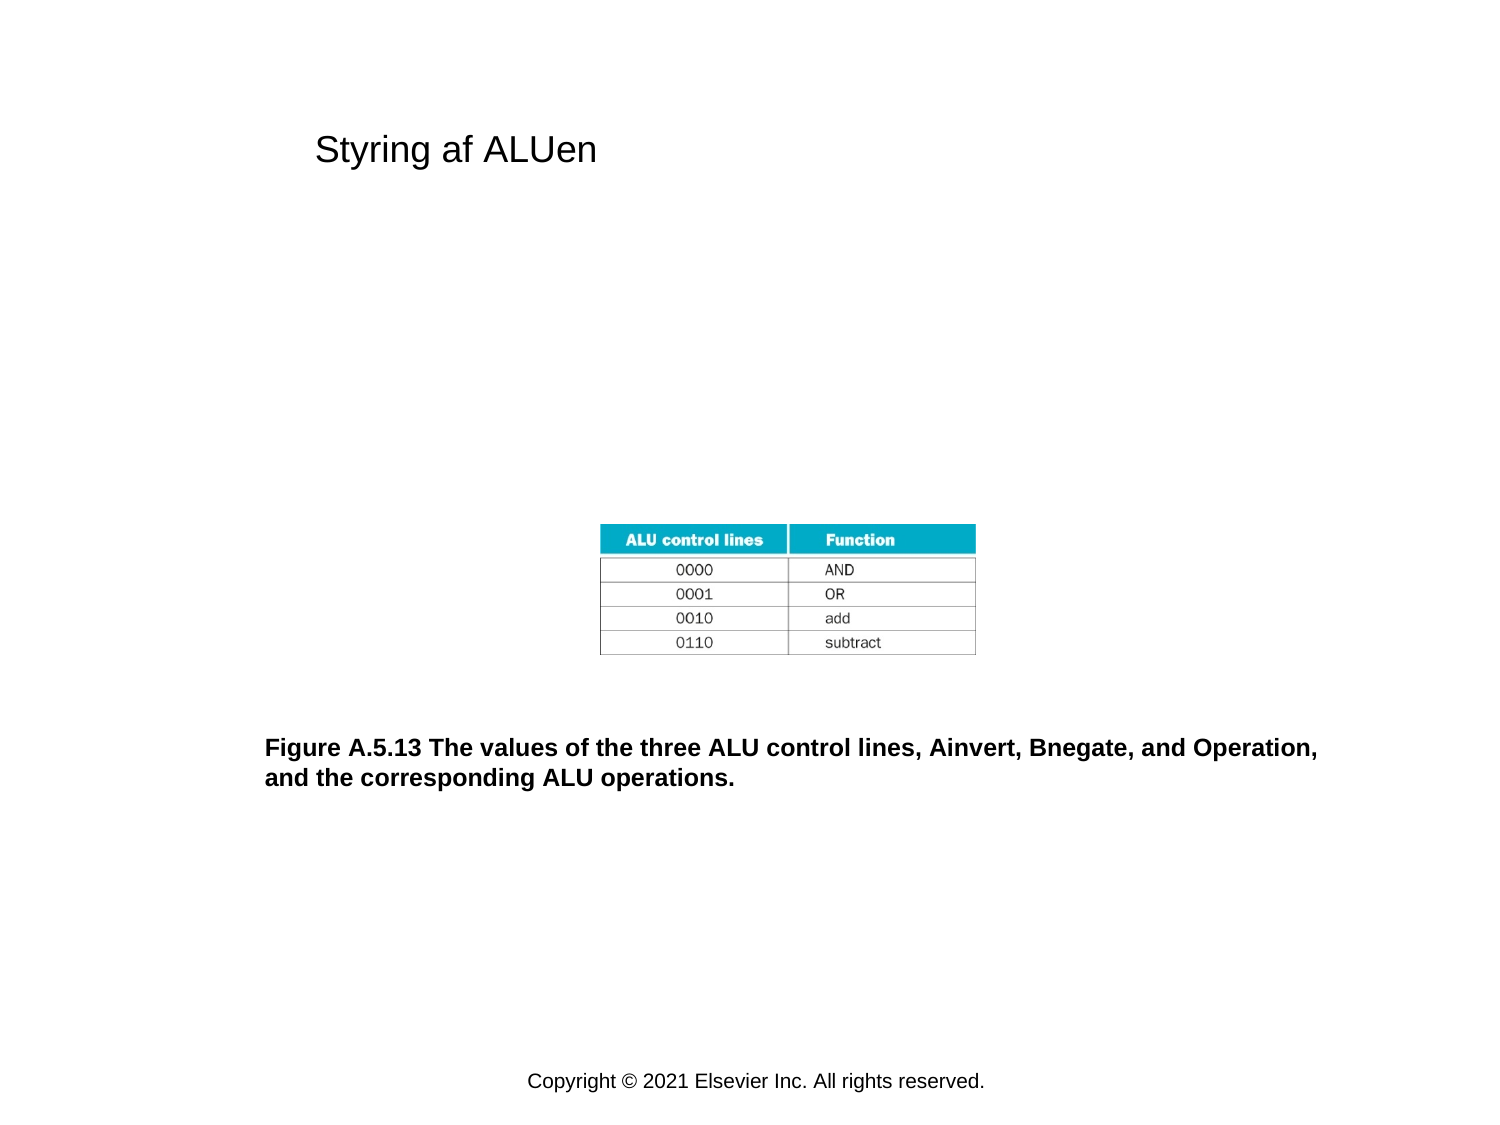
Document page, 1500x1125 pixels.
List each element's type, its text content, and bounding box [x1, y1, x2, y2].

text_box Styring af ALUen [300, 117, 613, 178]
picture [600, 524, 976, 655]
text_box Copyright © 2021 Elsevier Inc. All rights reserved. [512, 1059, 1001, 1101]
text_box Figure A.5.13 The values of the three ALU control lines, Ainvert, Bnegate, and Operation, and the corresponding ALU operations. [249, 724, 1500, 800]
